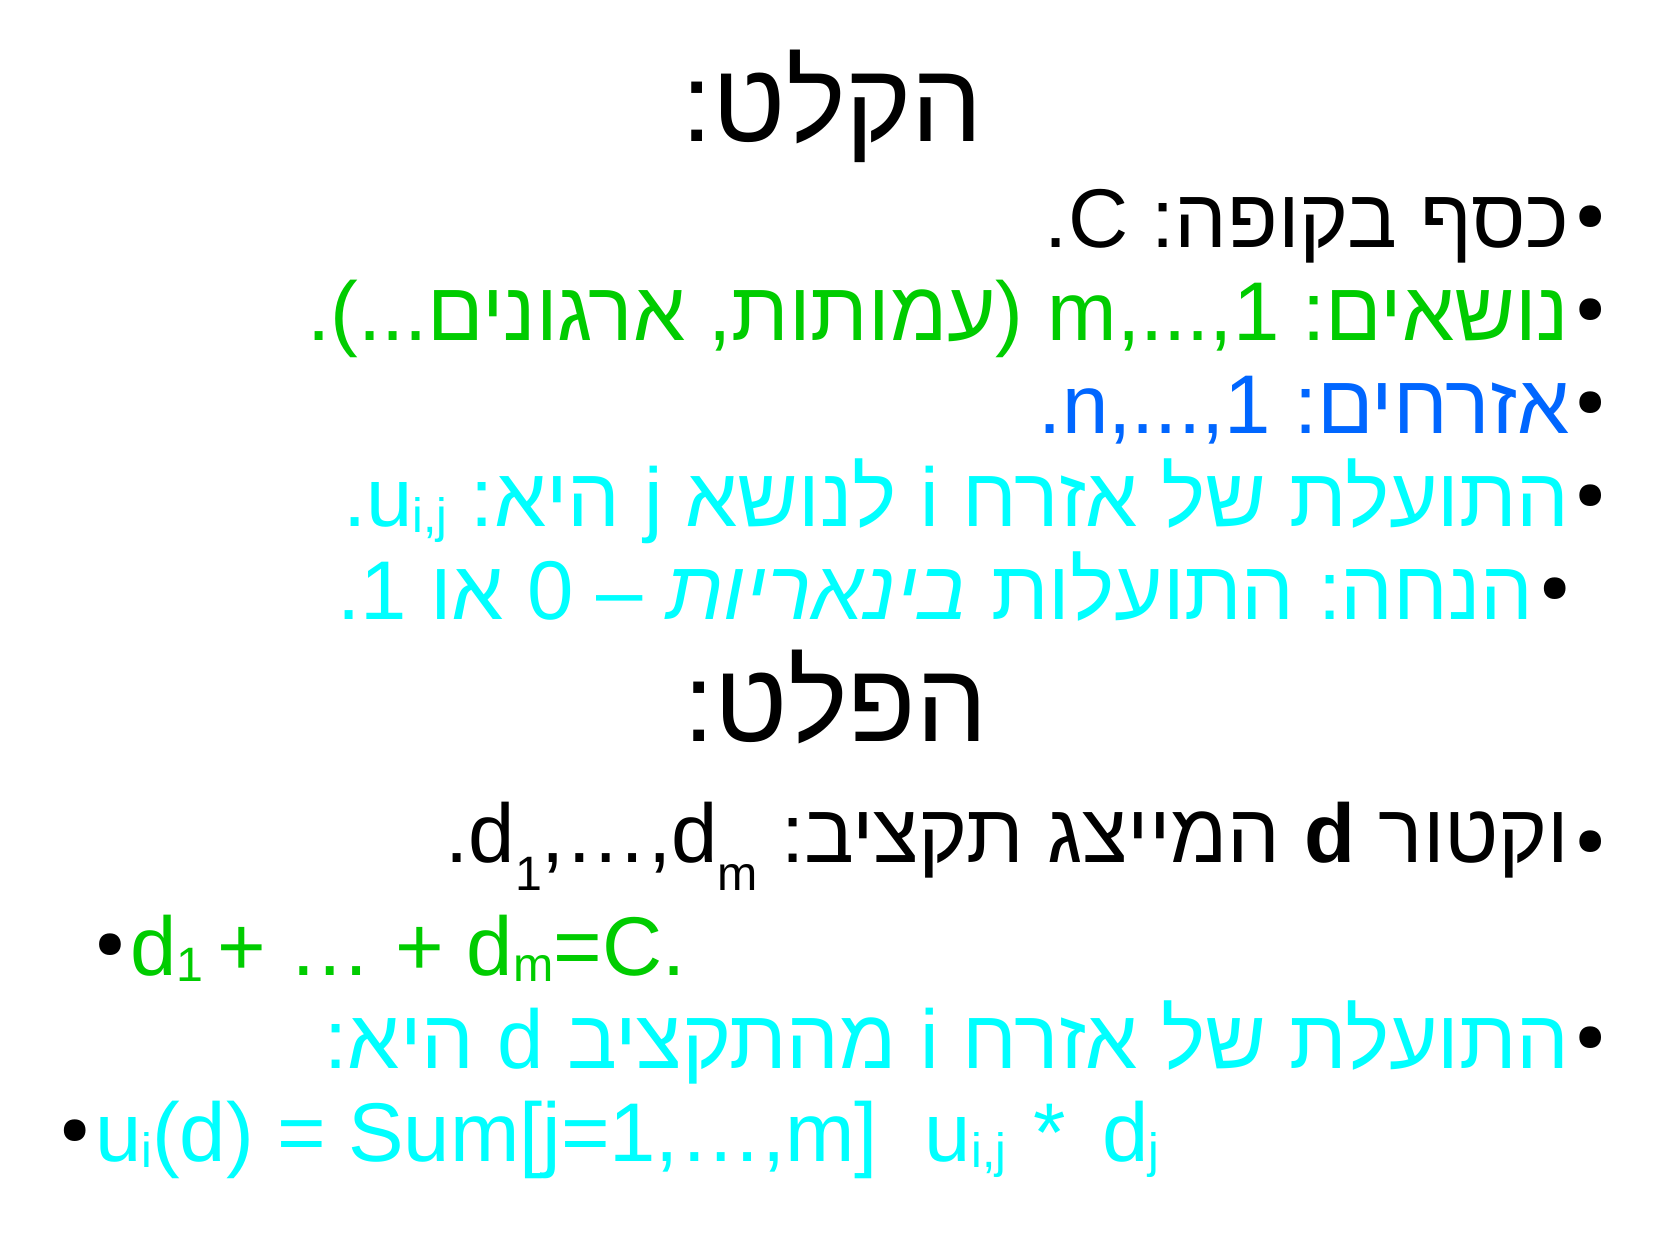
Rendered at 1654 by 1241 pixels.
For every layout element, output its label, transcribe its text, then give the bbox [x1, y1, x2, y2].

text_box כסף בקופה: C. נושאים: 1,...,m (עמותות, ארגונים...). אזרחים: 1,...,n. התועלת של אזרח i לנושא j היא: ui,j. הנחה: התועלות בינאריות – 0 או 1. [45, 165, 1621, 645]
text_box וקטור d המייצג תקציב: d1,…,dm. d1 + … + dm=C. התועלת של אזרח i מהתקציב d היא: ui(d) = Sum[j=1,…,m] ui,j * dj [45, 780, 1621, 1187]
title הפלט: [47, 585, 1623, 826]
title הקלט: [45, 0, 1621, 165]
